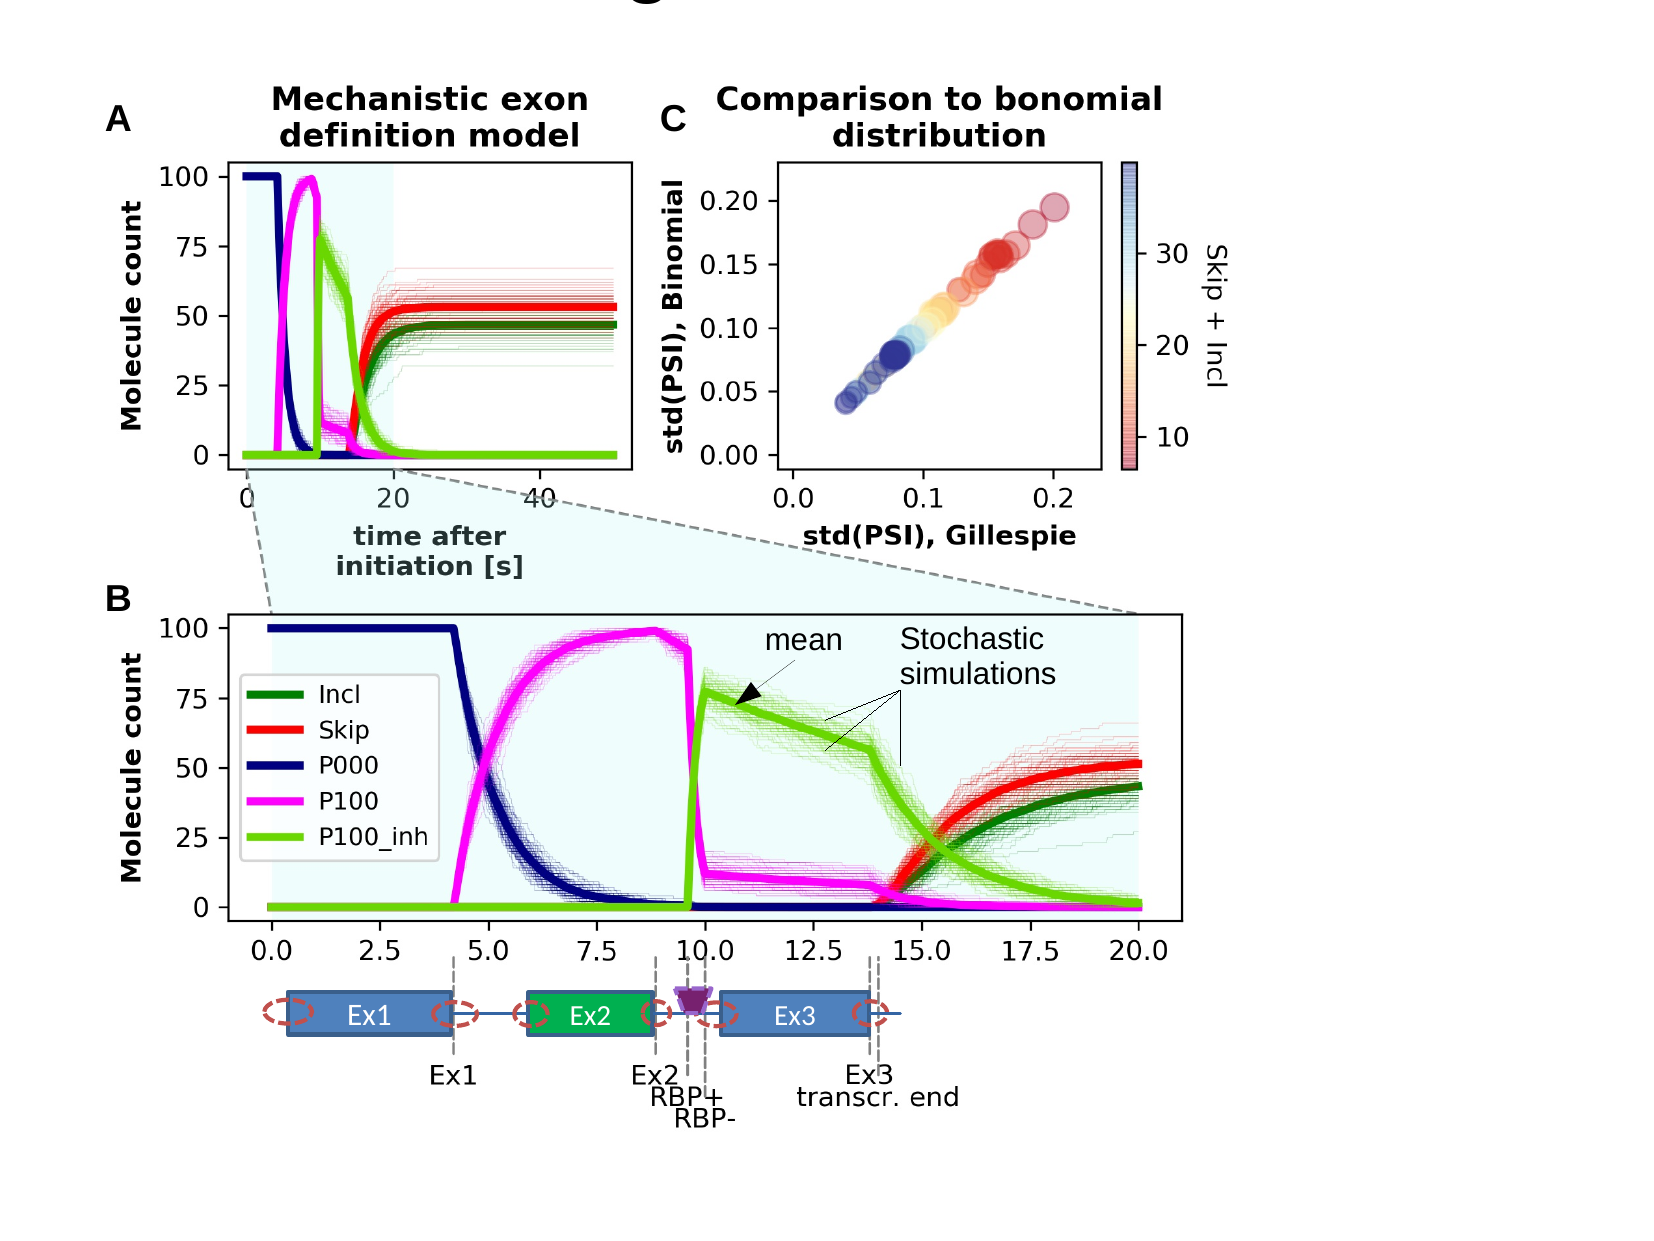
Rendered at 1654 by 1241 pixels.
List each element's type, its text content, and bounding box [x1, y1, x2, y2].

title Figure 5 ABC [75, 0, 1564, 58]
picture [90, 59, 1261, 1230]
text_box mean [750, 615, 871, 665]
text_box C [645, 90, 706, 151]
text_box A [90, 90, 151, 151]
text_box Ex3 [720, 992, 870, 1035]
text_box Ex2 [528, 992, 653, 1035]
text_box B [90, 570, 151, 631]
text_box Stochastic simulations [885, 613, 1126, 704]
text_box Ex1 [288, 992, 451, 1035]
text_box [674, 988, 712, 1014]
